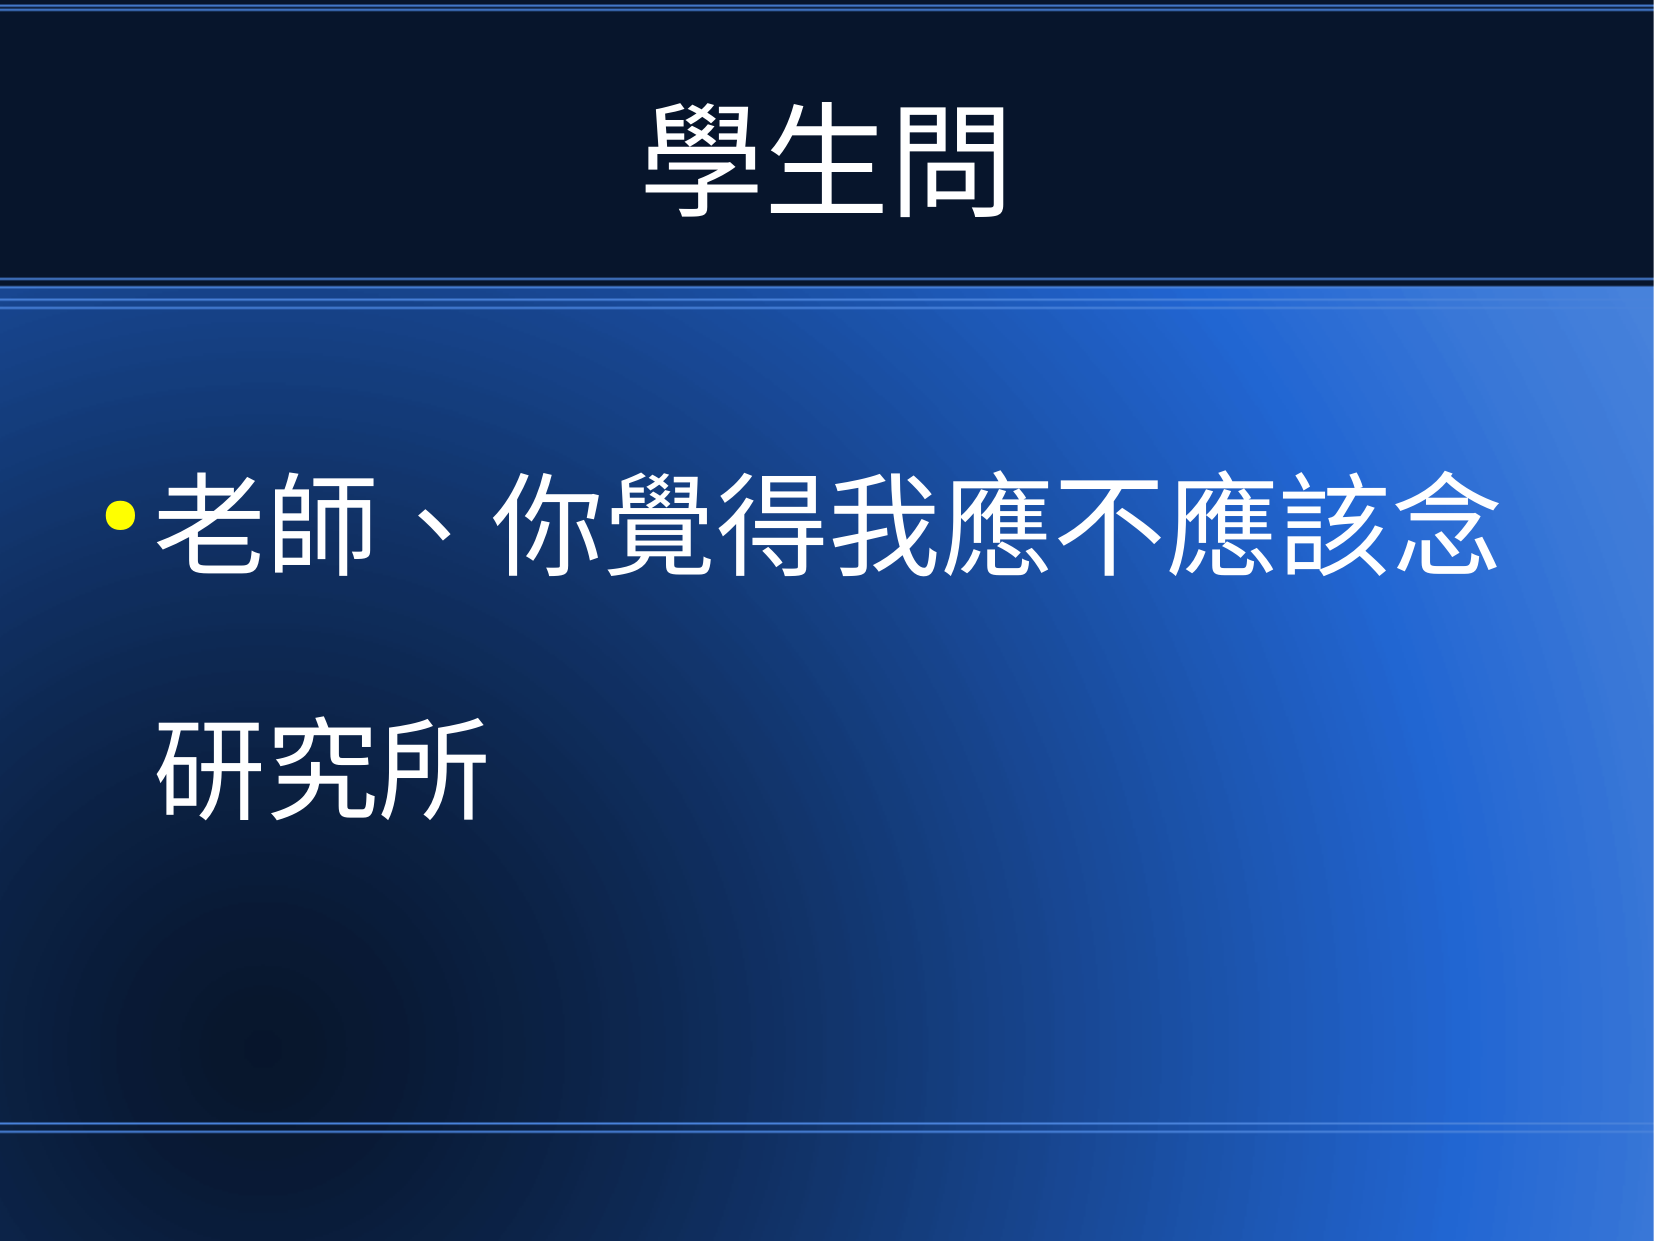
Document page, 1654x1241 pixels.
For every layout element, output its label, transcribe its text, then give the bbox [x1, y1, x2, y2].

picture [0, 0, 1654, 1241]
list 老師、你覺得我應不應該念研究所 [82, 355, 1571, 1241]
title 學生問 [82, 49, 1571, 257]
